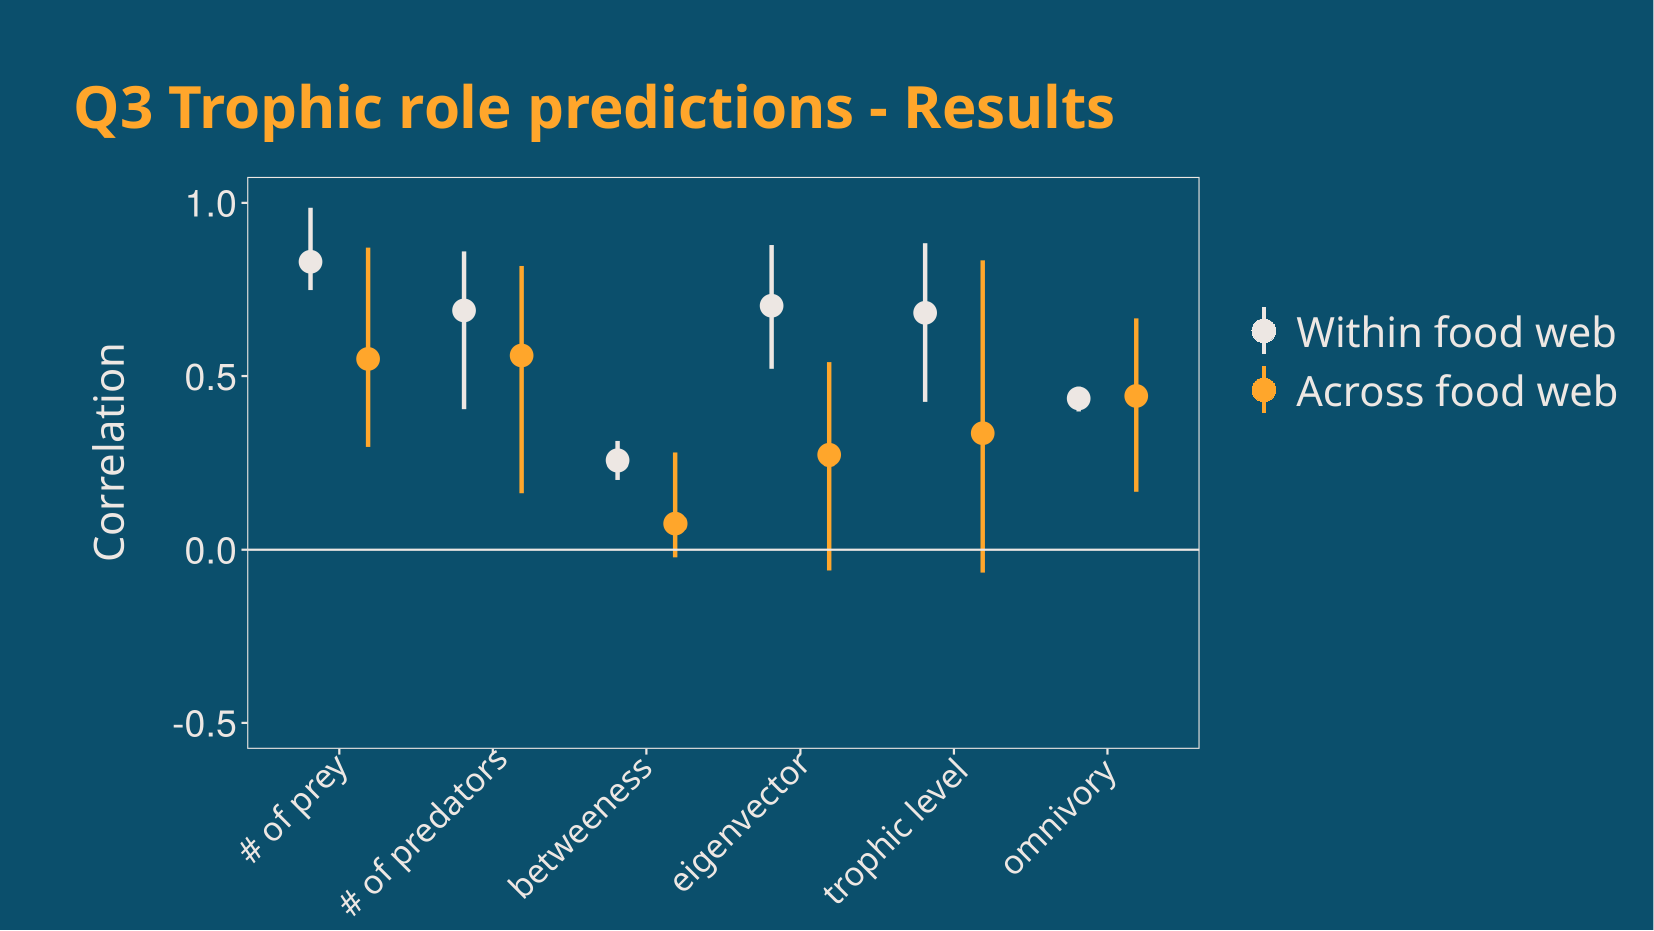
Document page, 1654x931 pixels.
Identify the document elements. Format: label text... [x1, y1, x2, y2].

text_box Correlation [71, 342, 142, 578]
text_box [1252, 378, 1262, 402]
text_box Across food web [1281, 354, 1624, 425]
picture [160, 165, 1211, 766]
text_box # of prey [210, 732, 366, 888]
text_box # of predators [310, 730, 522, 931]
text_box Within food web [1281, 295, 1612, 354]
text_box omnivory [972, 741, 1132, 900]
text_box Q3 Trophic role predictions - Results [59, 59, 1217, 151]
text_box trophic level [795, 740, 984, 930]
text_box [1251, 319, 1262, 343]
text_box betweeness [482, 735, 670, 924]
text_box [1266, 378, 1276, 402]
text_box [1266, 319, 1276, 343]
text_box eigenvector [641, 733, 826, 918]
